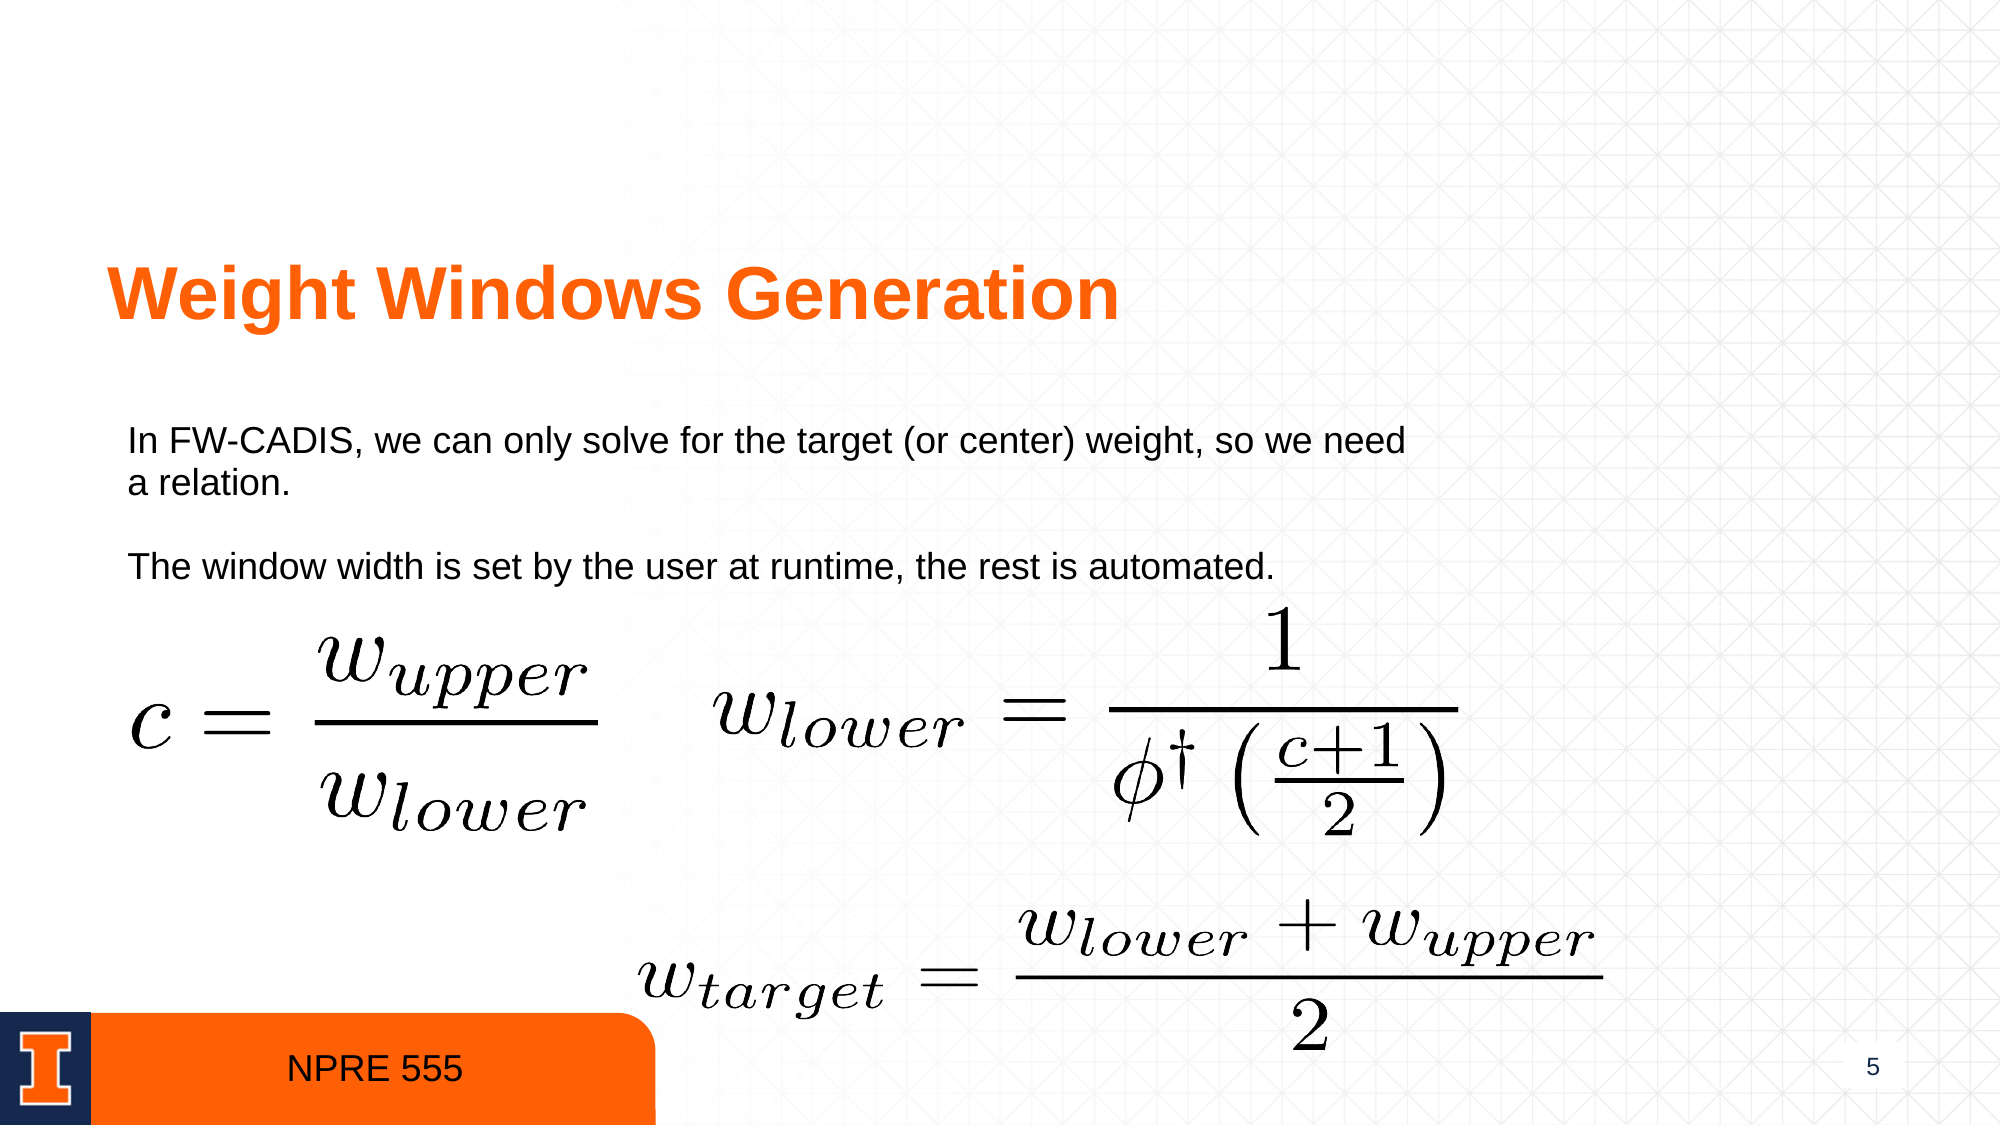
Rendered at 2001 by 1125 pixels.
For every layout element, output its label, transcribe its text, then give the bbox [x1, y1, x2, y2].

title Weight Windows Generation [93, 246, 1234, 343]
picture [0, 0, 2001, 1125]
text_box NPRE 555 [187, 1050, 563, 1088]
text_box In FW-CADIS, we can only solve for the target (or center) weight, so we need a relation. The window width is set by the user at runtime, the rest is automated. [112, 412, 1426, 638]
